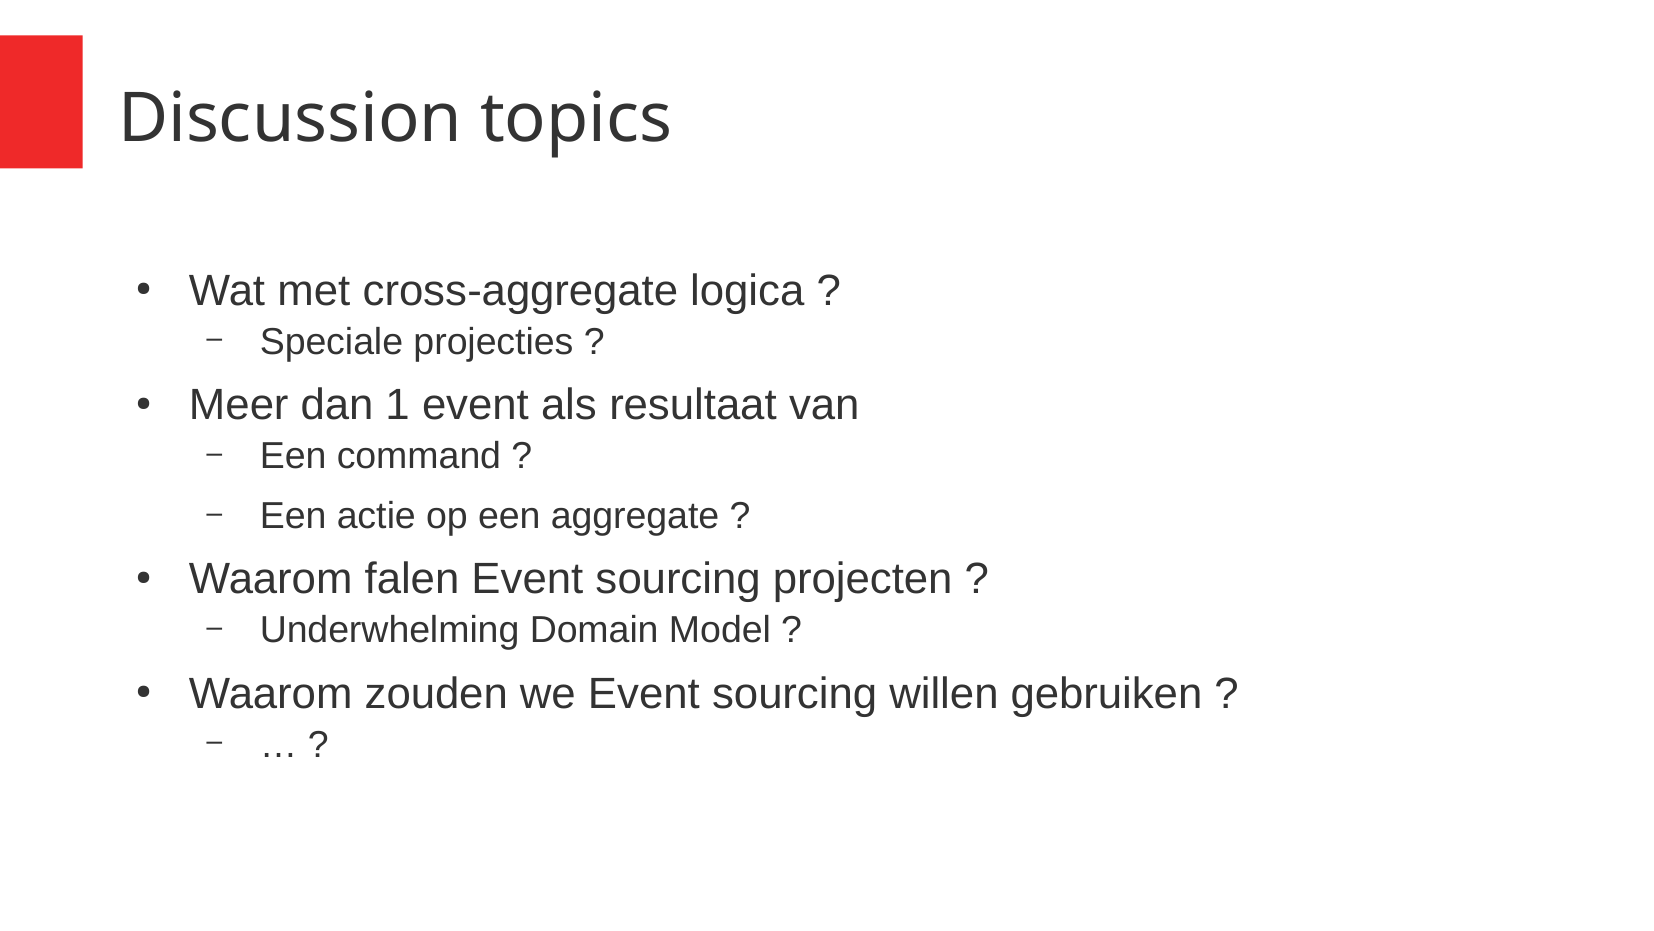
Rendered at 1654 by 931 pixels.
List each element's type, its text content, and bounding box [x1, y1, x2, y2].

list Wat met cross-aggregate logica ? Speciale projecties ? Meer dan 1 event als resultaat van Een command ? Een actie op een aggregate ? Waarom falen Event sourcing projecten ? Underwhelming Domain Model ? Waarom zouden we Event sourcing willen gebruiken ? … ? [118, 265, 1536, 806]
title Discussion topics [118, 37, 1571, 193]
